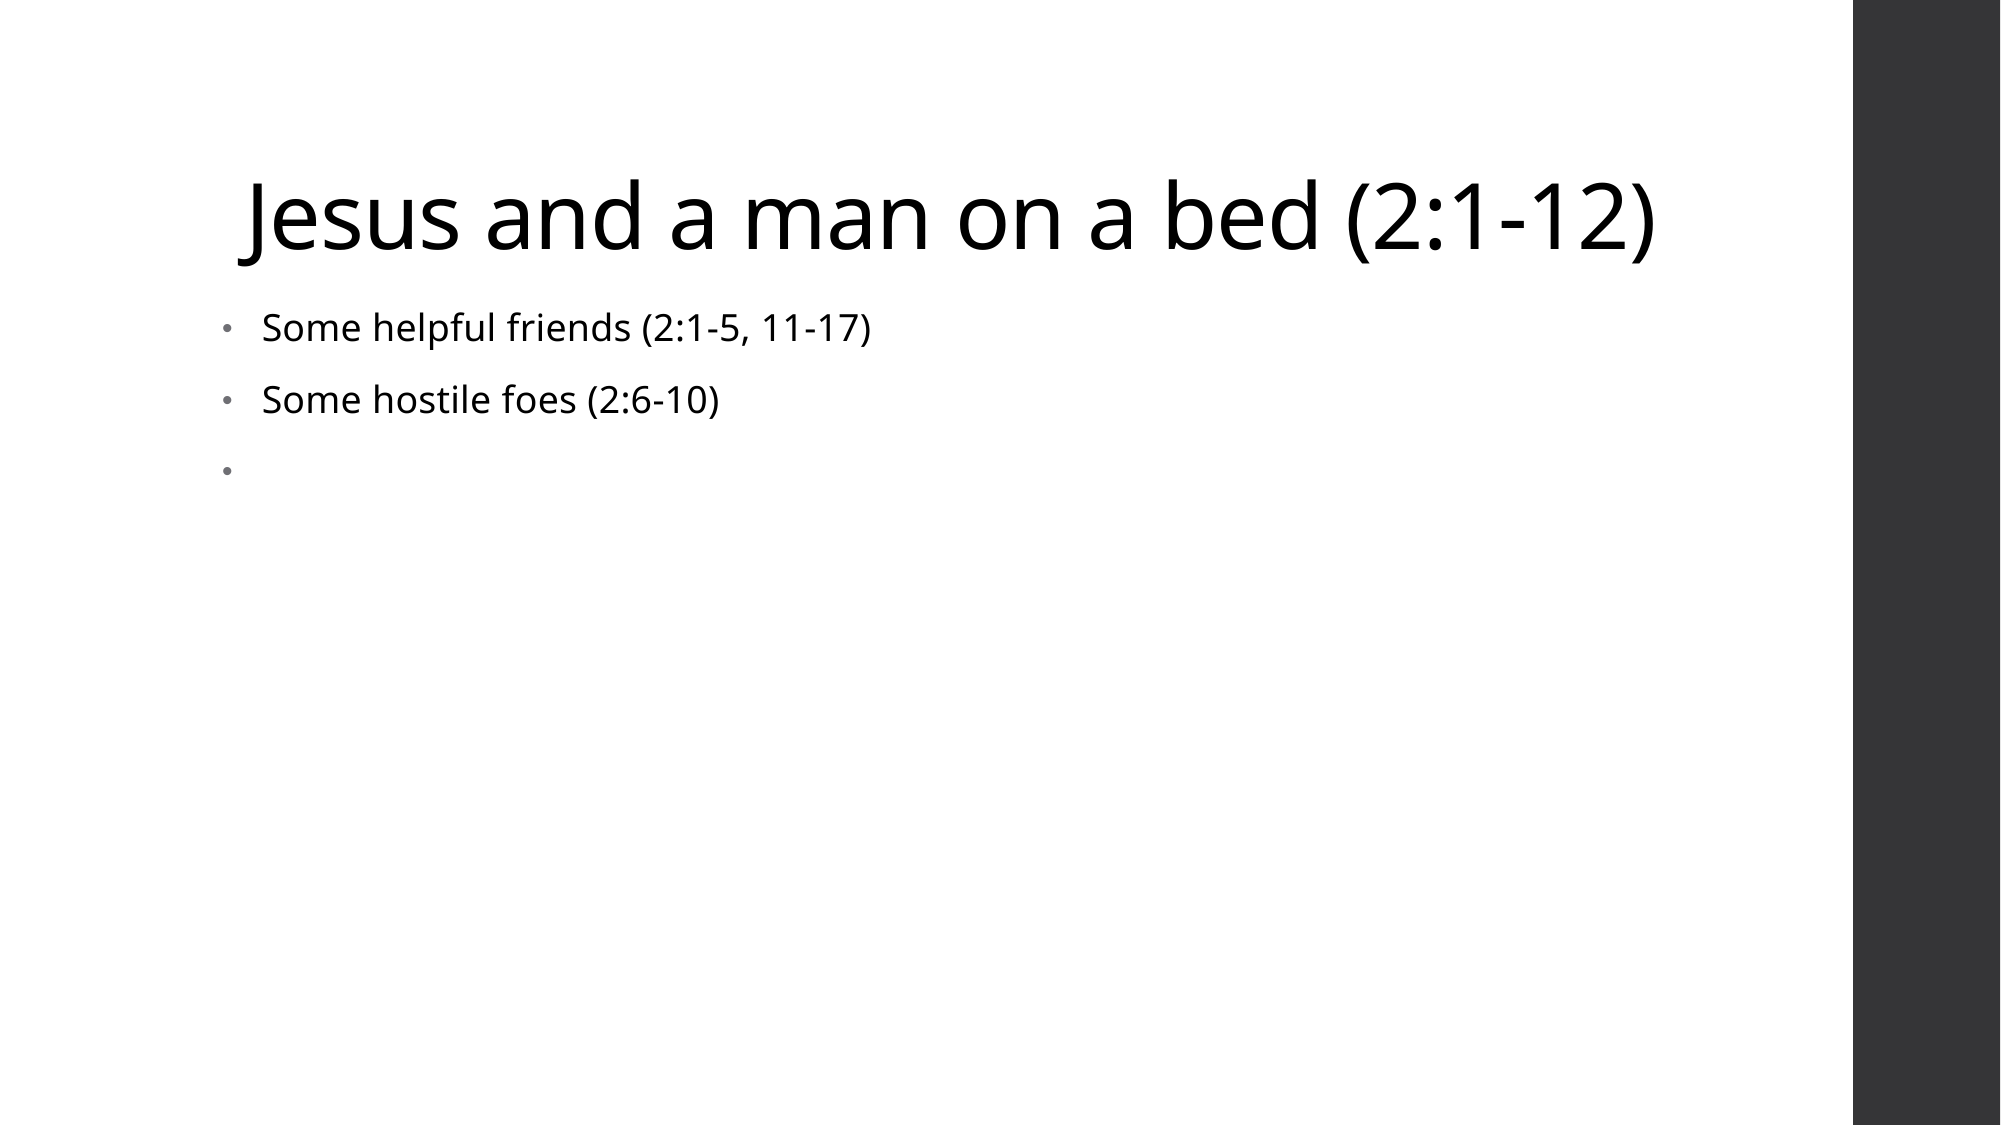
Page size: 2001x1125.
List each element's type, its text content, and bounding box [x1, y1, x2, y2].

list Some helpful friends (2:1-5, 11-17) Some hostile foes (2:6-10) [206, 299, 1617, 1014]
title Jesus and a man on a bed (2:1-12) [206, 60, 1797, 278]
